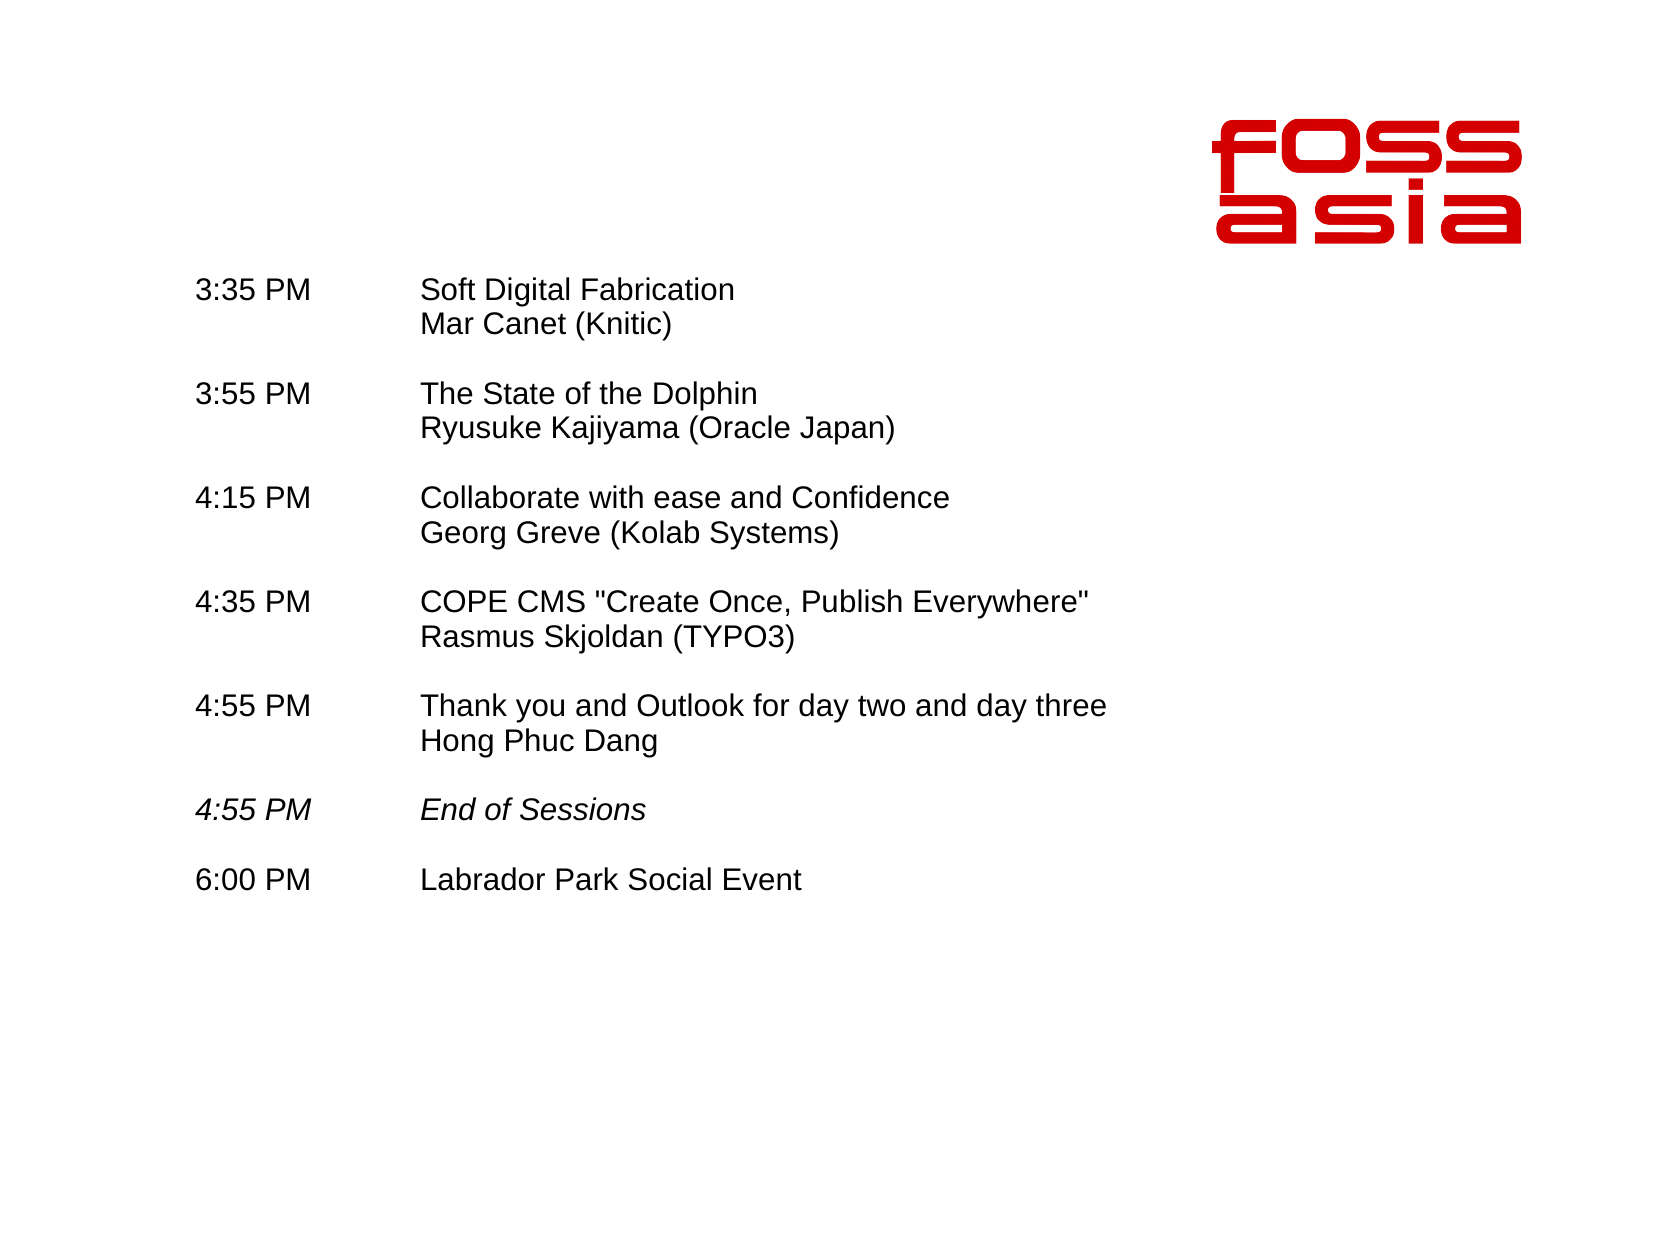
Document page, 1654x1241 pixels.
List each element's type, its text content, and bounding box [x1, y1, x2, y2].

title 3:35 PM Soft Digital Fabrication Mar Canet (Knitic) 3:55 PM The State of the Dolphin Ryusuke Kajiyama (Oracle Japan) 4:15 PM Collaborate with ease and Confidence Georg Greve (Kolab Systems) 4:35 PM COPE CMS "Create Once, Publish Everywhere" Rasmus Skjoldan (TYPO3) 4:55 PM Thank you and Outlook for day two and day three Hong Phuc Dang 4:55 PM End of Sessions 6:00 PM Labrador Park Social Event [195, 271, 1456, 1127]
picture [1209, 113, 1526, 249]
